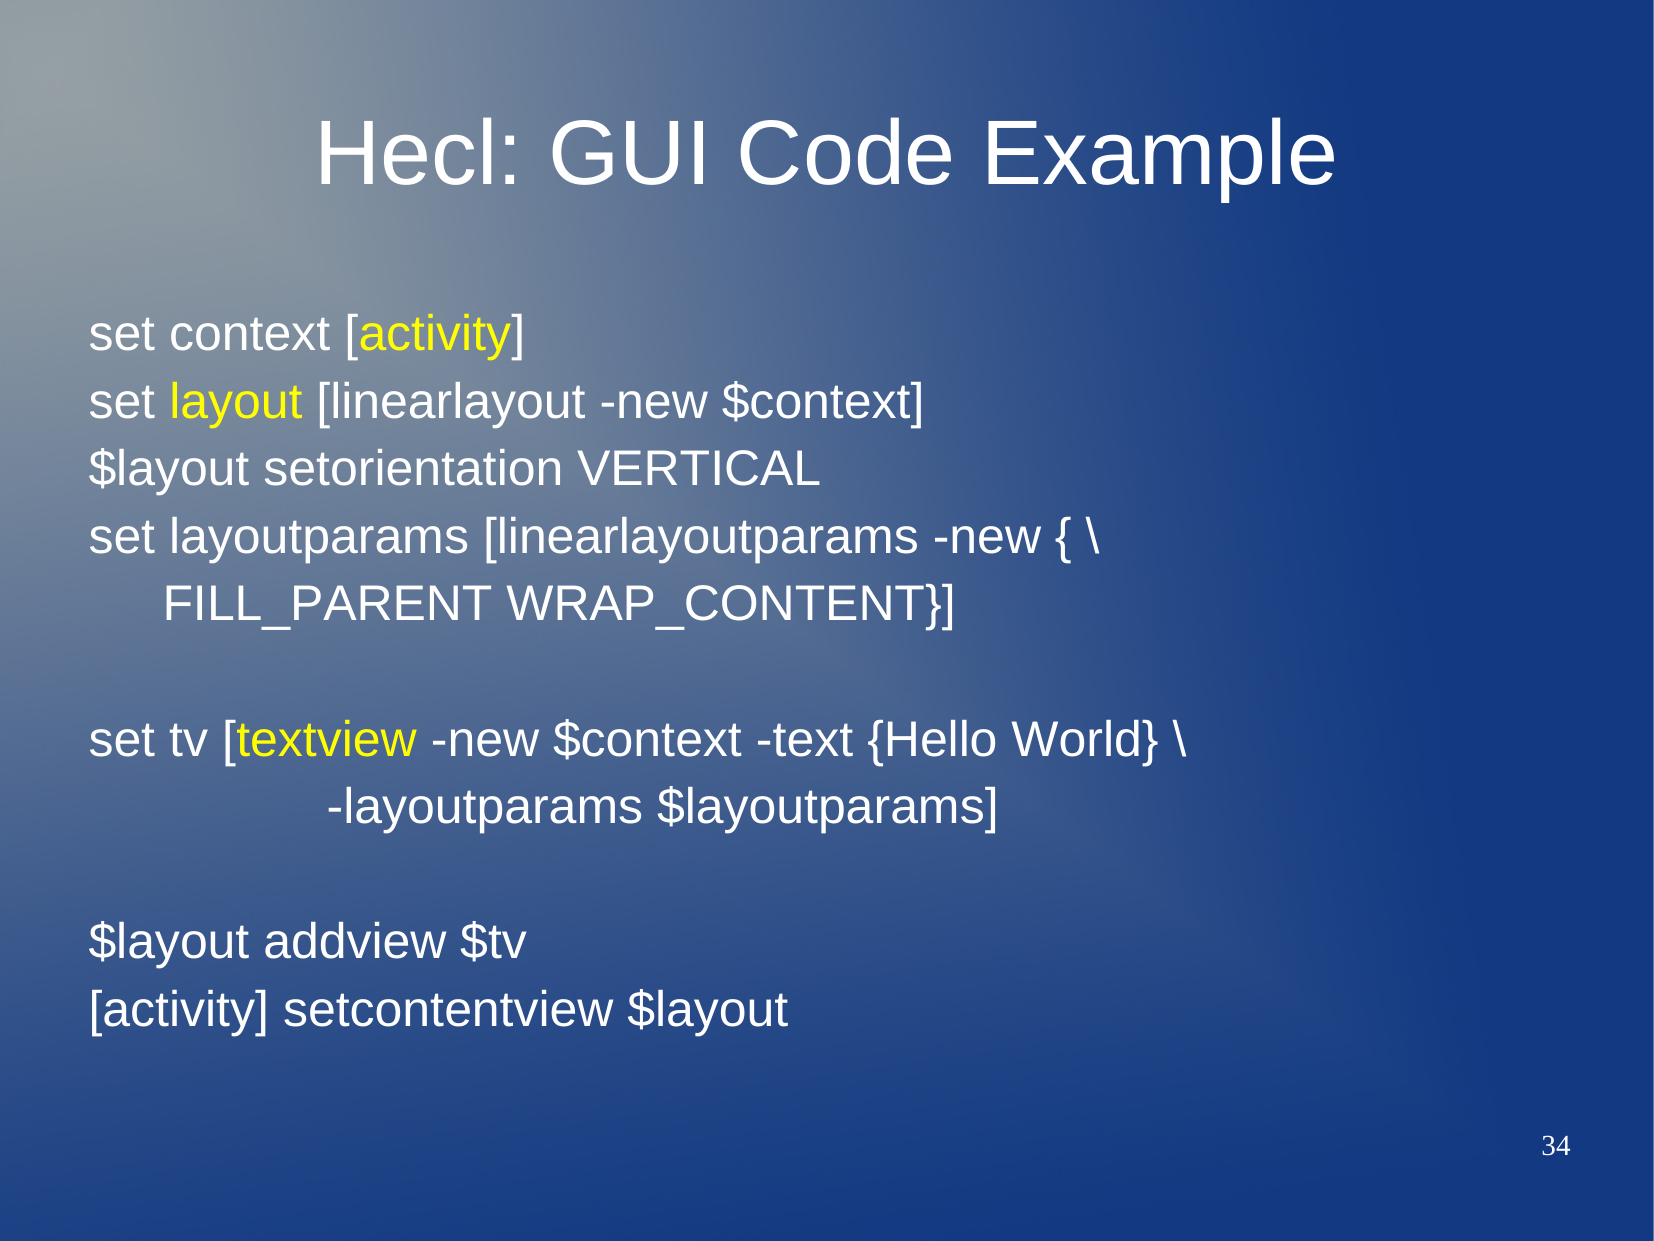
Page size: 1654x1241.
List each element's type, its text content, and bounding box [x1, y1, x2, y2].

title Hecl: GUI Code Example [82, 49, 1571, 257]
picture [0, 0, 1654, 1241]
text_box set context [activity] set layout [linearlayout -new $context] $layout setorientation VERTICAL set layoutparams [linearlayoutparams -new { \ FILL_PARENT WRAP_CONTENT}] set tv [textview -new $context -text {Hello World} \ -layoutparams $layoutparams] $layout addview $tv [activity] setcontentview $layout [88, 305, 1477, 1105]
